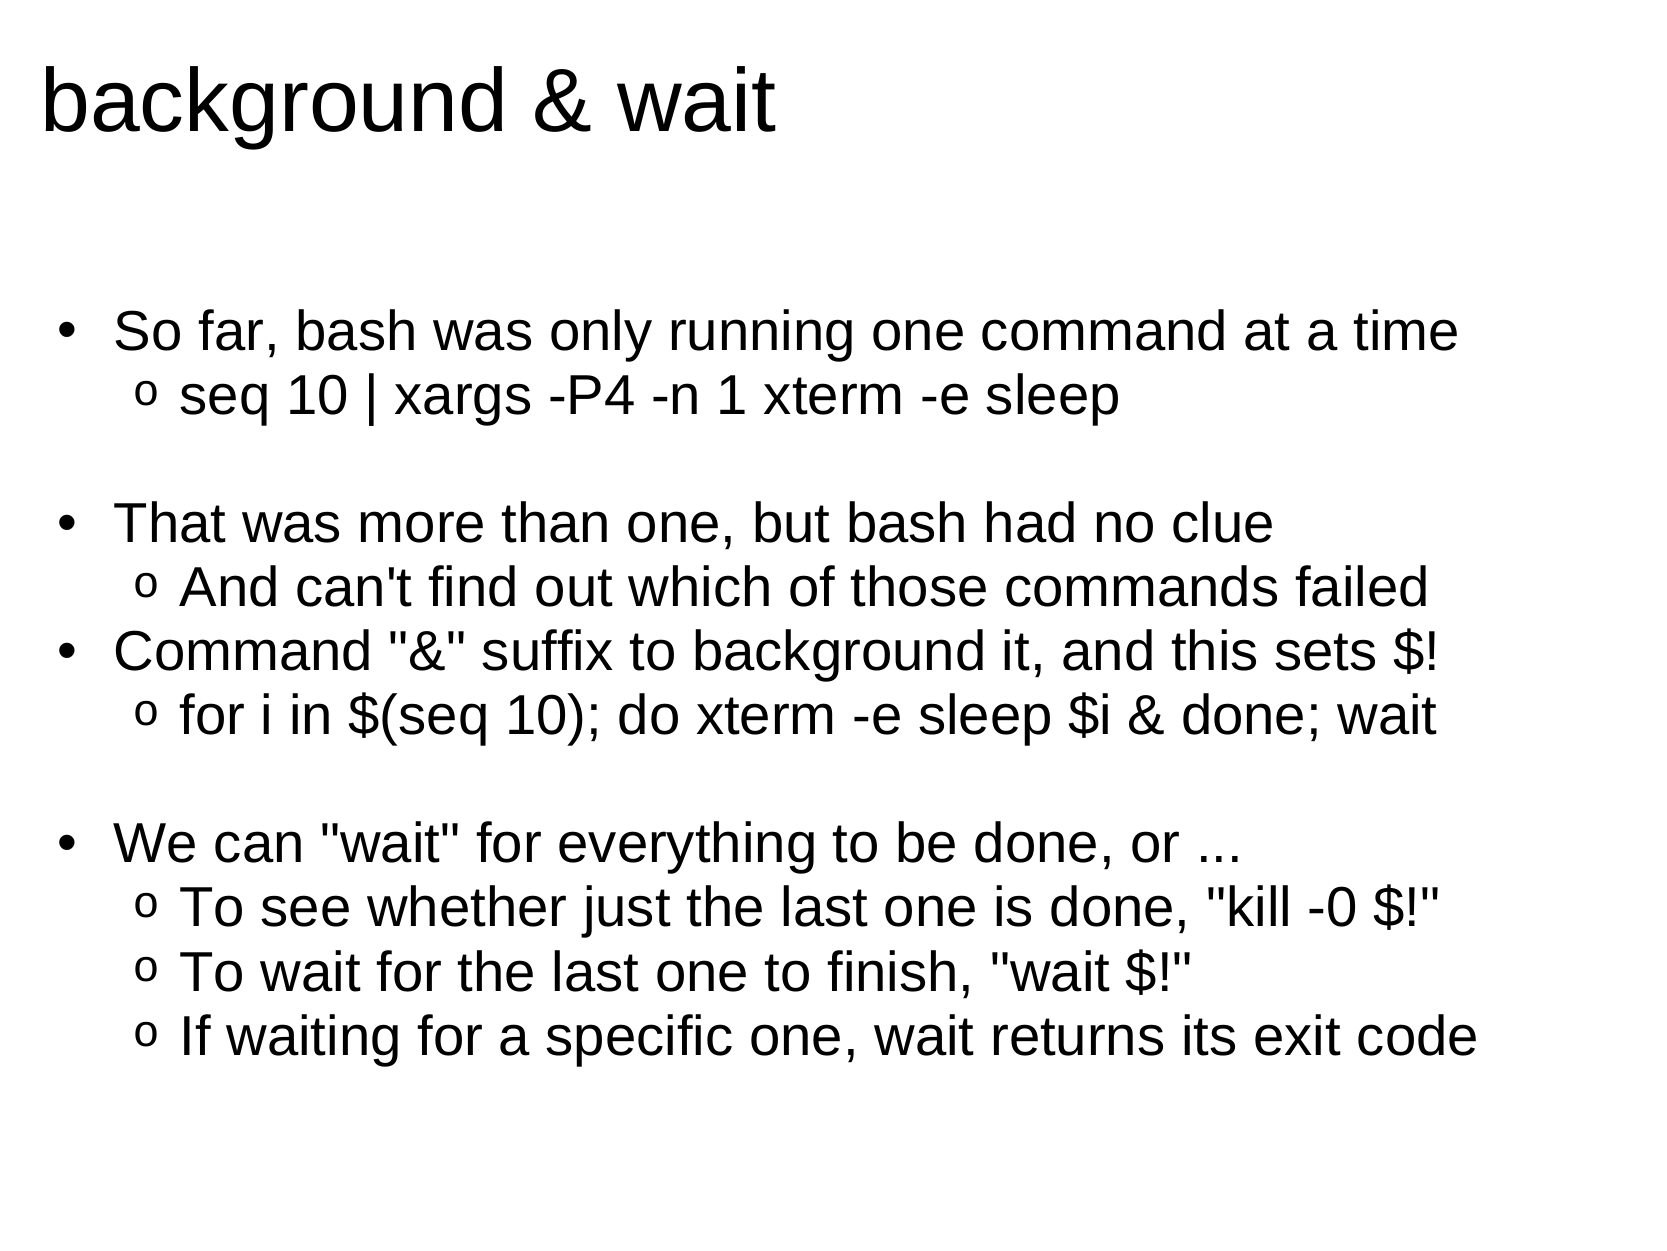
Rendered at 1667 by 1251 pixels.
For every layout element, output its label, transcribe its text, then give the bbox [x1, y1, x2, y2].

title background & wait [40, 50, 1627, 201]
list So far, bash was only running one command at a time seq 10 | xargs -P4 -n 1 xterm -e sleep That was more than one, but bash had no clue And can't find out which of those commands failed Command "&" suffix to background it, and this sets $! for i in $(seq 10); do xterm -e sleep $i & done; wait We can "wait" for everything to be done, or ... To see whether just the last one is done, "kill -0 $!" To wait for the last one to finish, "wait $!" If waiting for a specific one, wait returns its exit code [38, 298, 1625, 1199]
